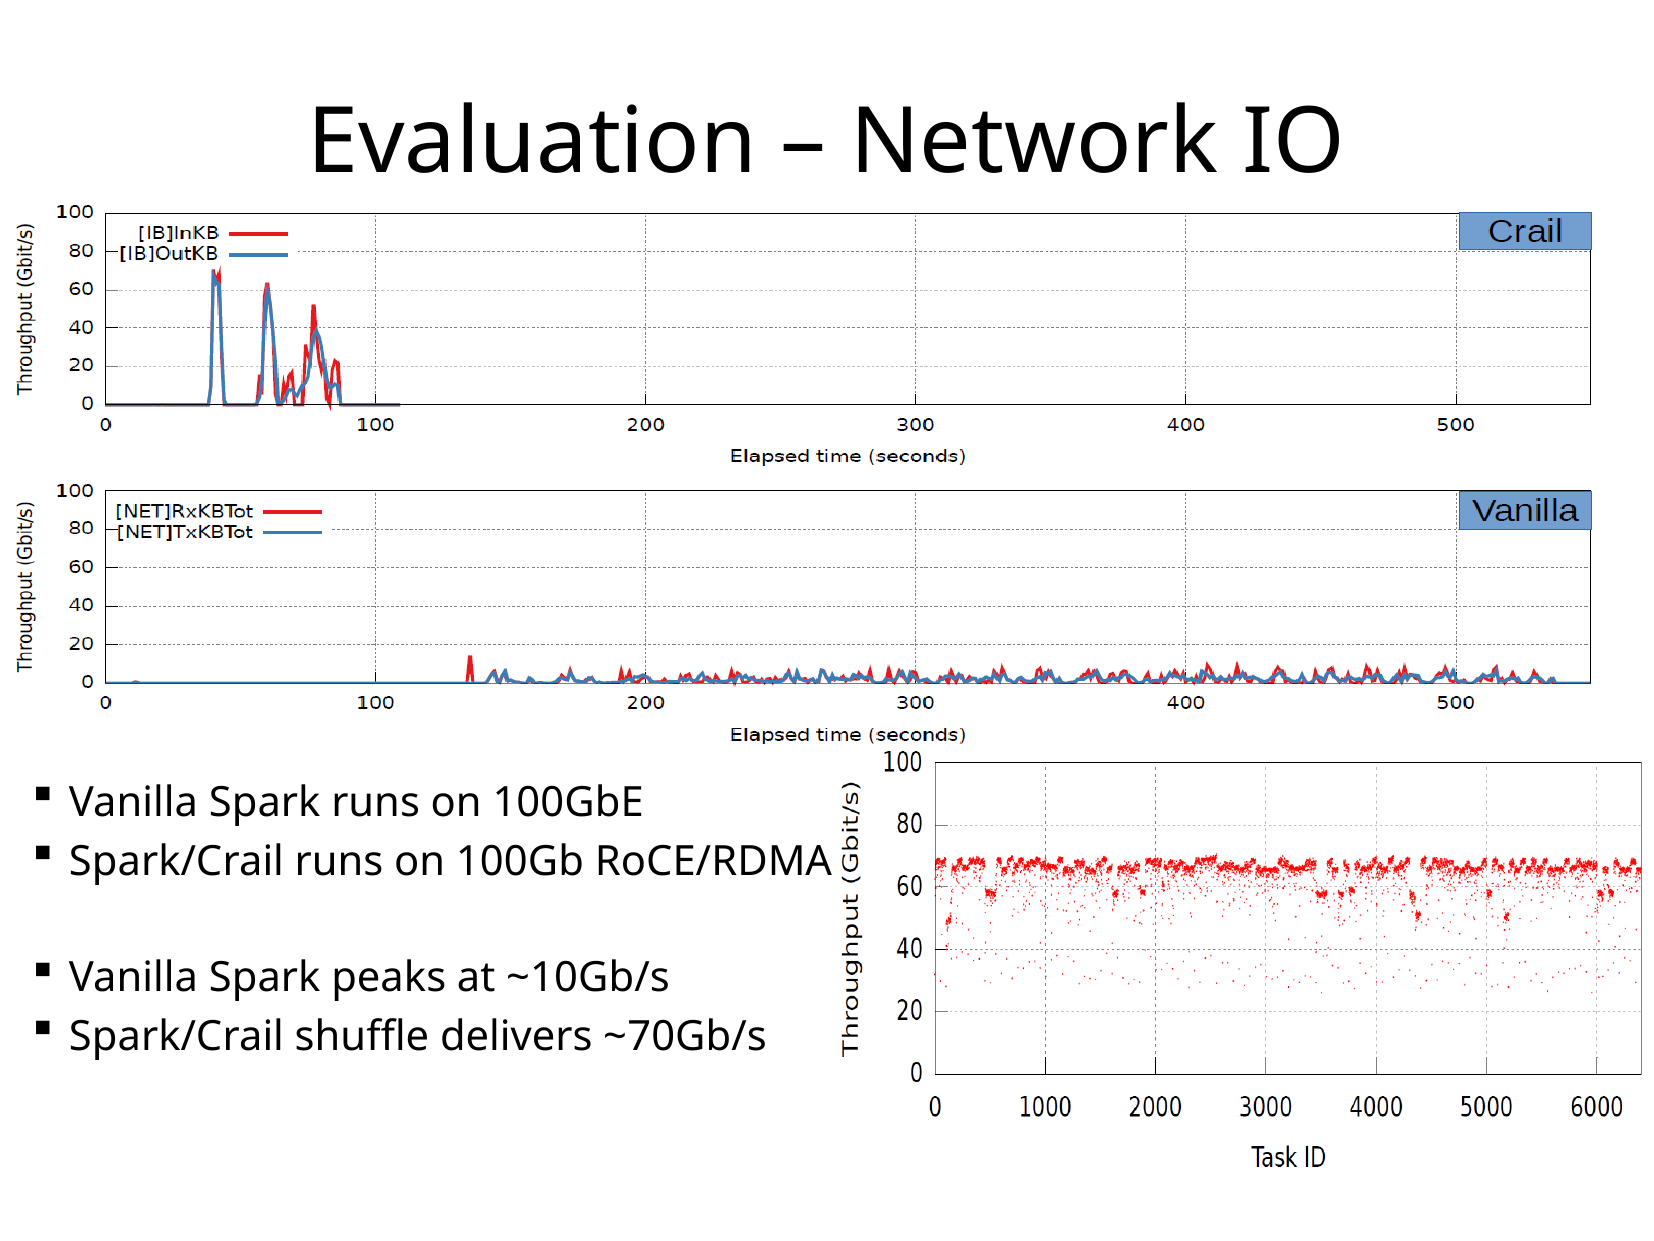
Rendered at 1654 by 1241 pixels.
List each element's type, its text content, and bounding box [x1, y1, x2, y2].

list Vanilla Spark runs on 100GbE Spark/Crail runs on 100Gb RoCE/RDMA Vanilla Spark peaks at ~10Gb/s Spark/Crail shuffle delivers ~70Gb/s [17, 767, 840, 1116]
title Evaluation – Network IO [82, 45, 1571, 200]
picture [840, 749, 1644, 1168]
picture [15, 200, 1597, 744]
